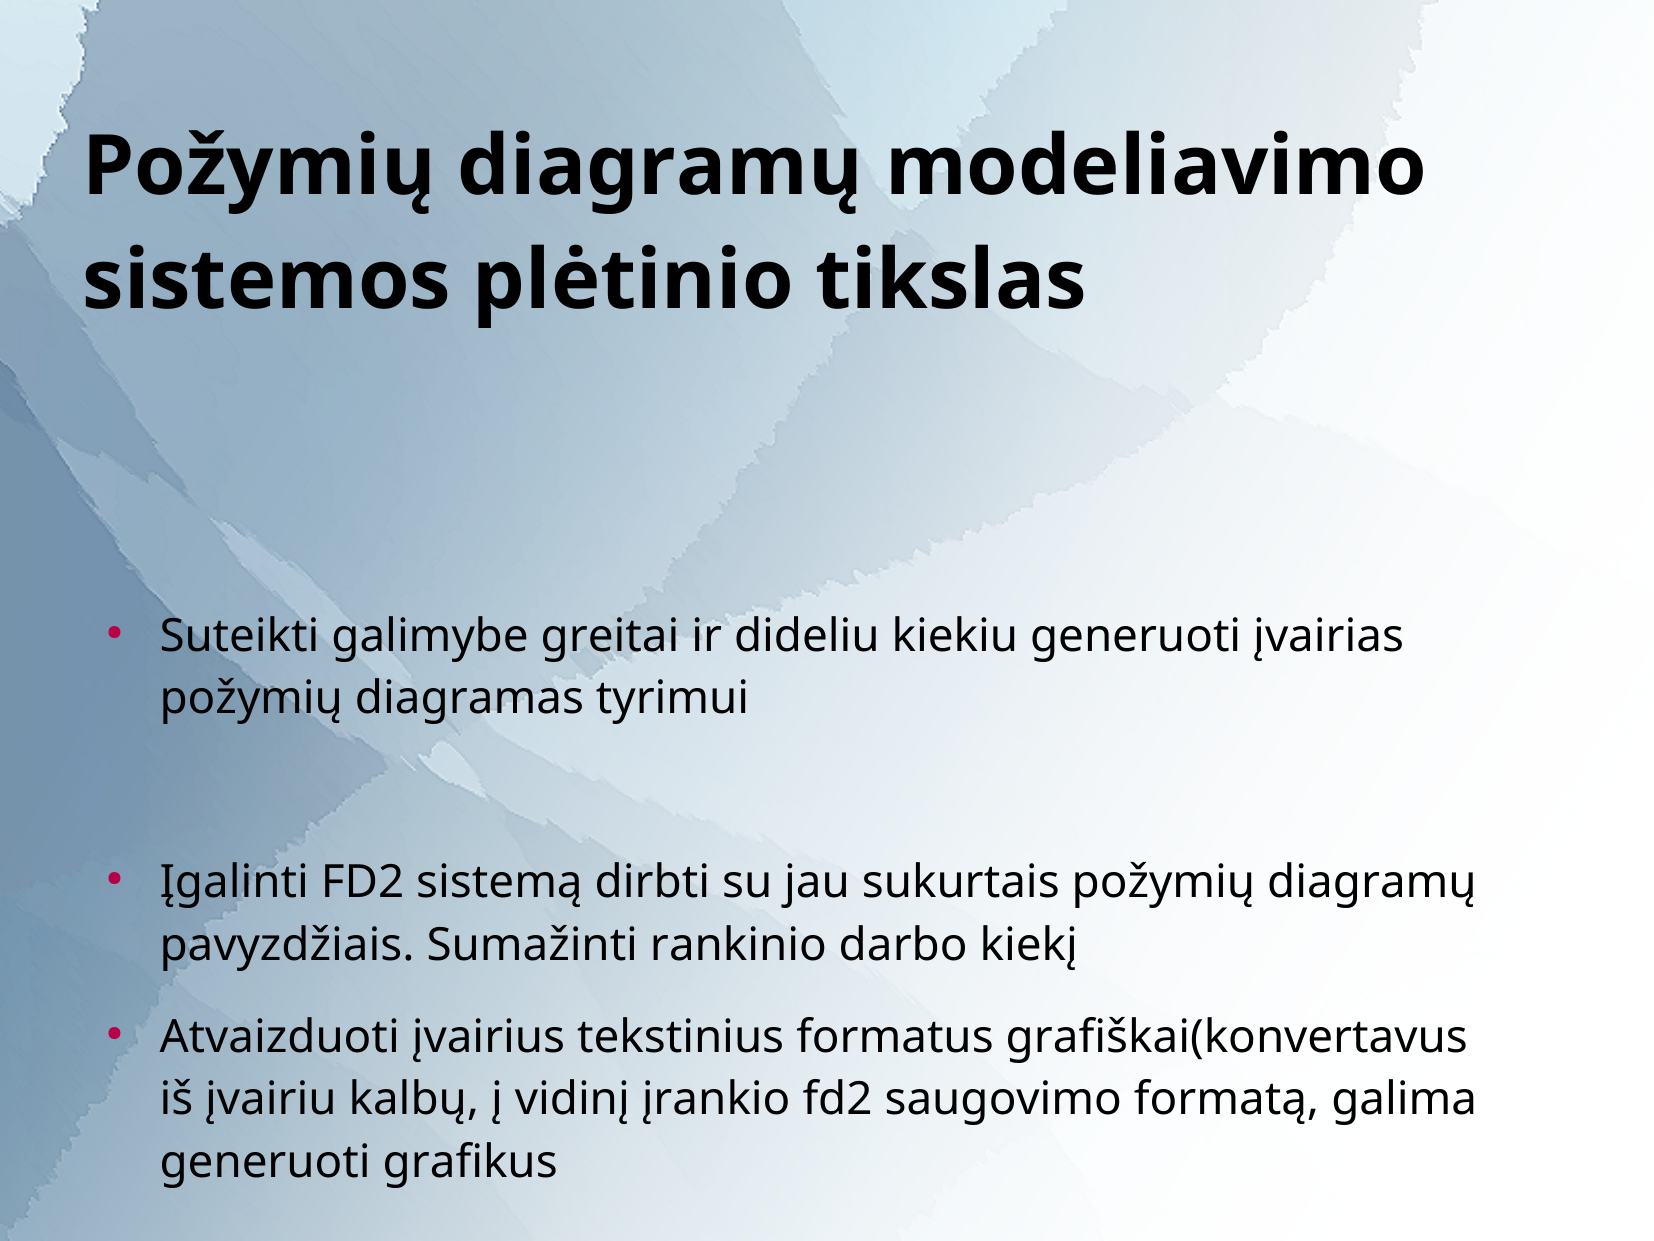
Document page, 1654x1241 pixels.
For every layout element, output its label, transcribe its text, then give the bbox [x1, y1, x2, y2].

title Požymių diagramų modeliavimo sistemos plėtinio tikslas [82, 73, 1571, 365]
list Suteikti galimybe greitai ir dideliu kiekiu generuoti įvairias požymių diagramas tyrimui Įgalinti FD2 sistemą dirbti su jau sukurtais požymių diagramų pavyzdžiais. Sumažinti rankinio darbo kiekį Atvaizduoti įvairius tekstinius formatus grafiškai(konvertavus iš įvairiu kalbų, į vidinį įrankio fd2 saugovimo formatą, galima generuoti grafikus [88, 602, 1512, 1130]
picture [0, 0, 1654, 1241]
